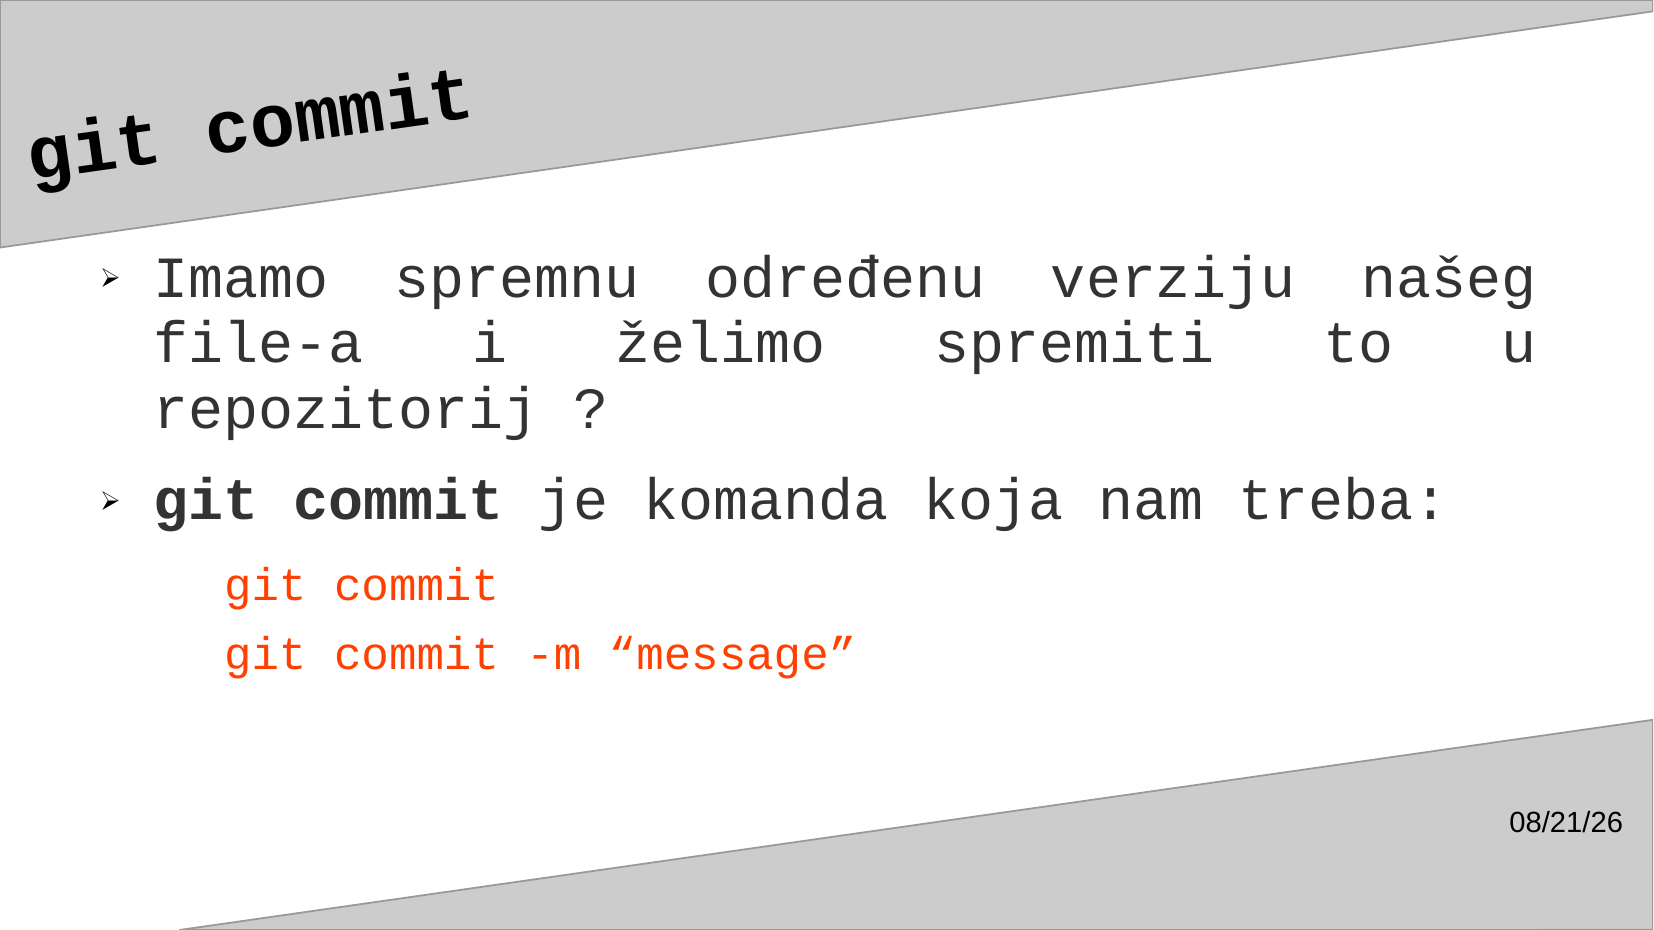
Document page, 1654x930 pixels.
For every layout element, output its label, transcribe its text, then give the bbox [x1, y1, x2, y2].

list Imamo spremnu određenu verziju našeg file-a i želimo spremiti to u repozitorij ? git commit je komanda koja nam treba: git commit git commit -m “message” [82, 248, 1538, 788]
title git commit [16, 0, 1501, 239]
